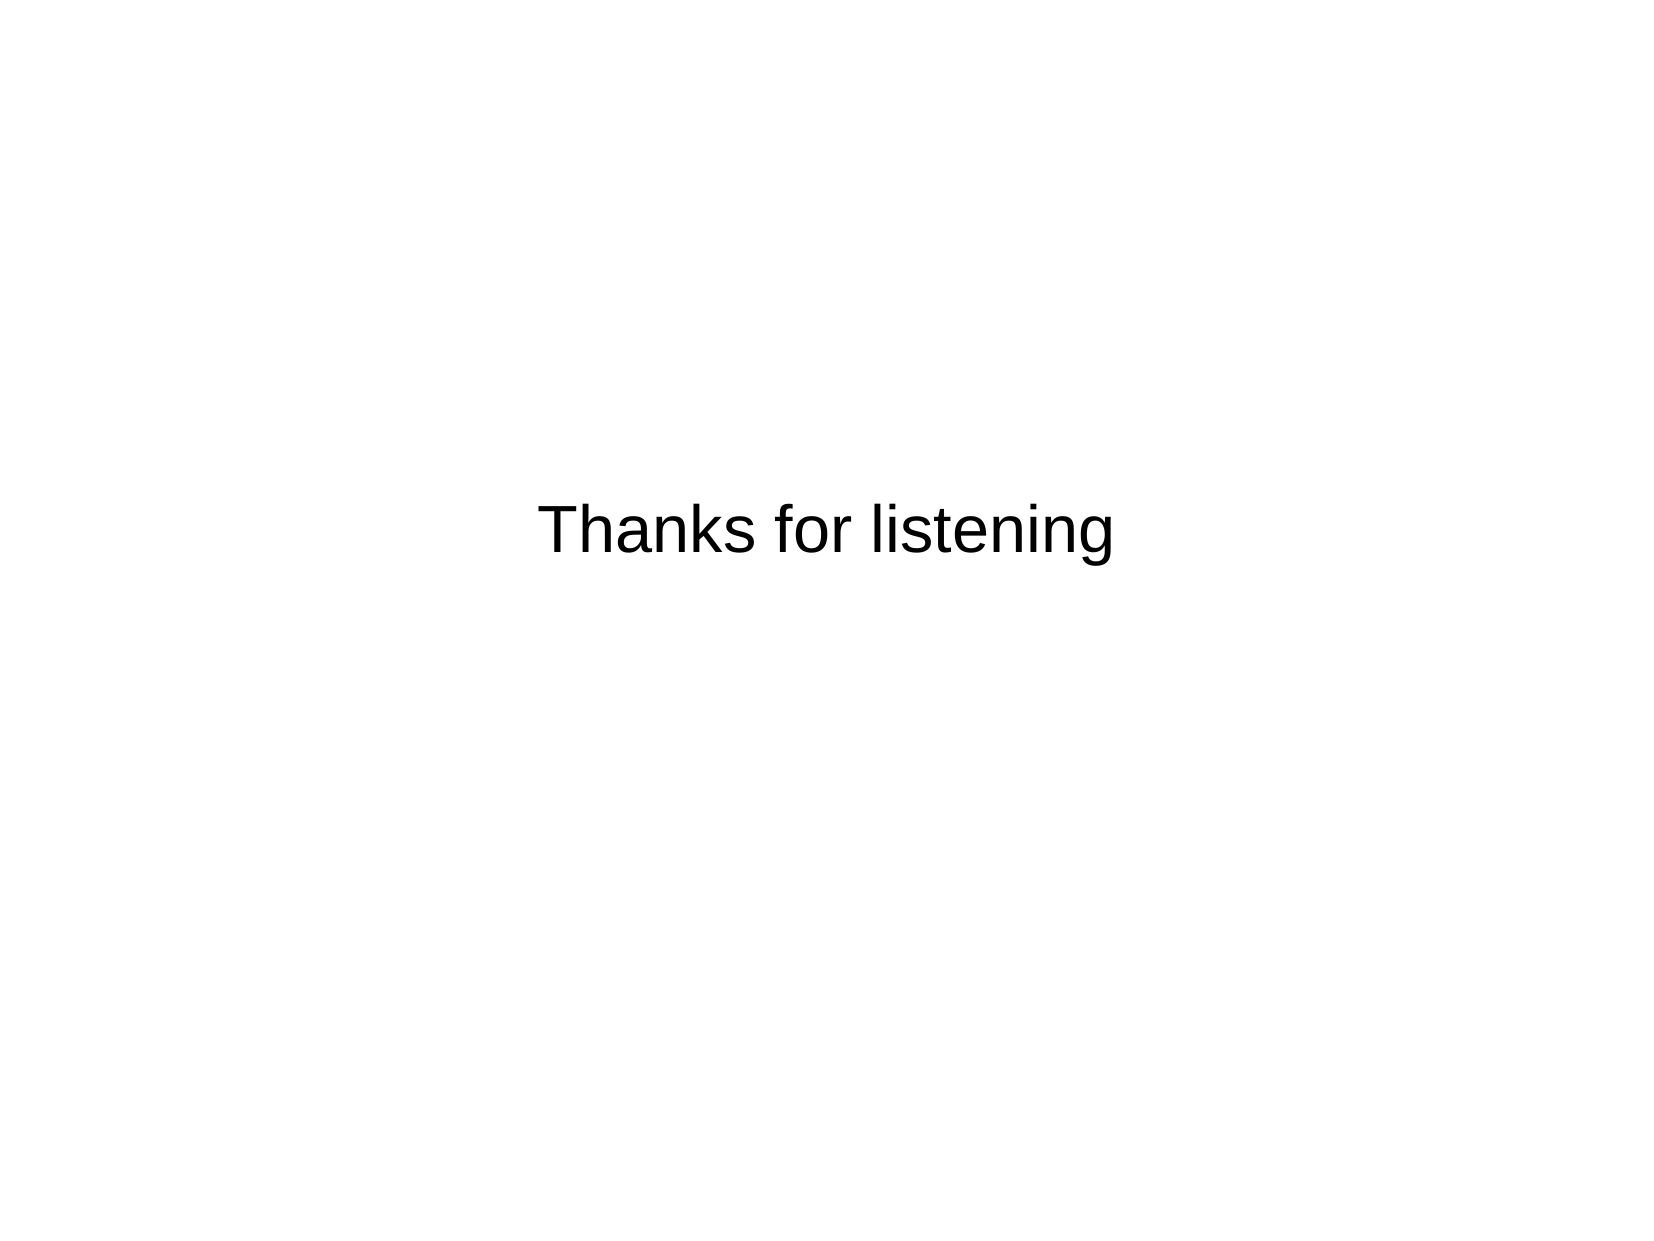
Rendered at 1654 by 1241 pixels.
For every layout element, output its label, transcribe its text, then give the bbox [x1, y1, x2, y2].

subtitle Thanks for listening [82, 49, 1571, 1010]
